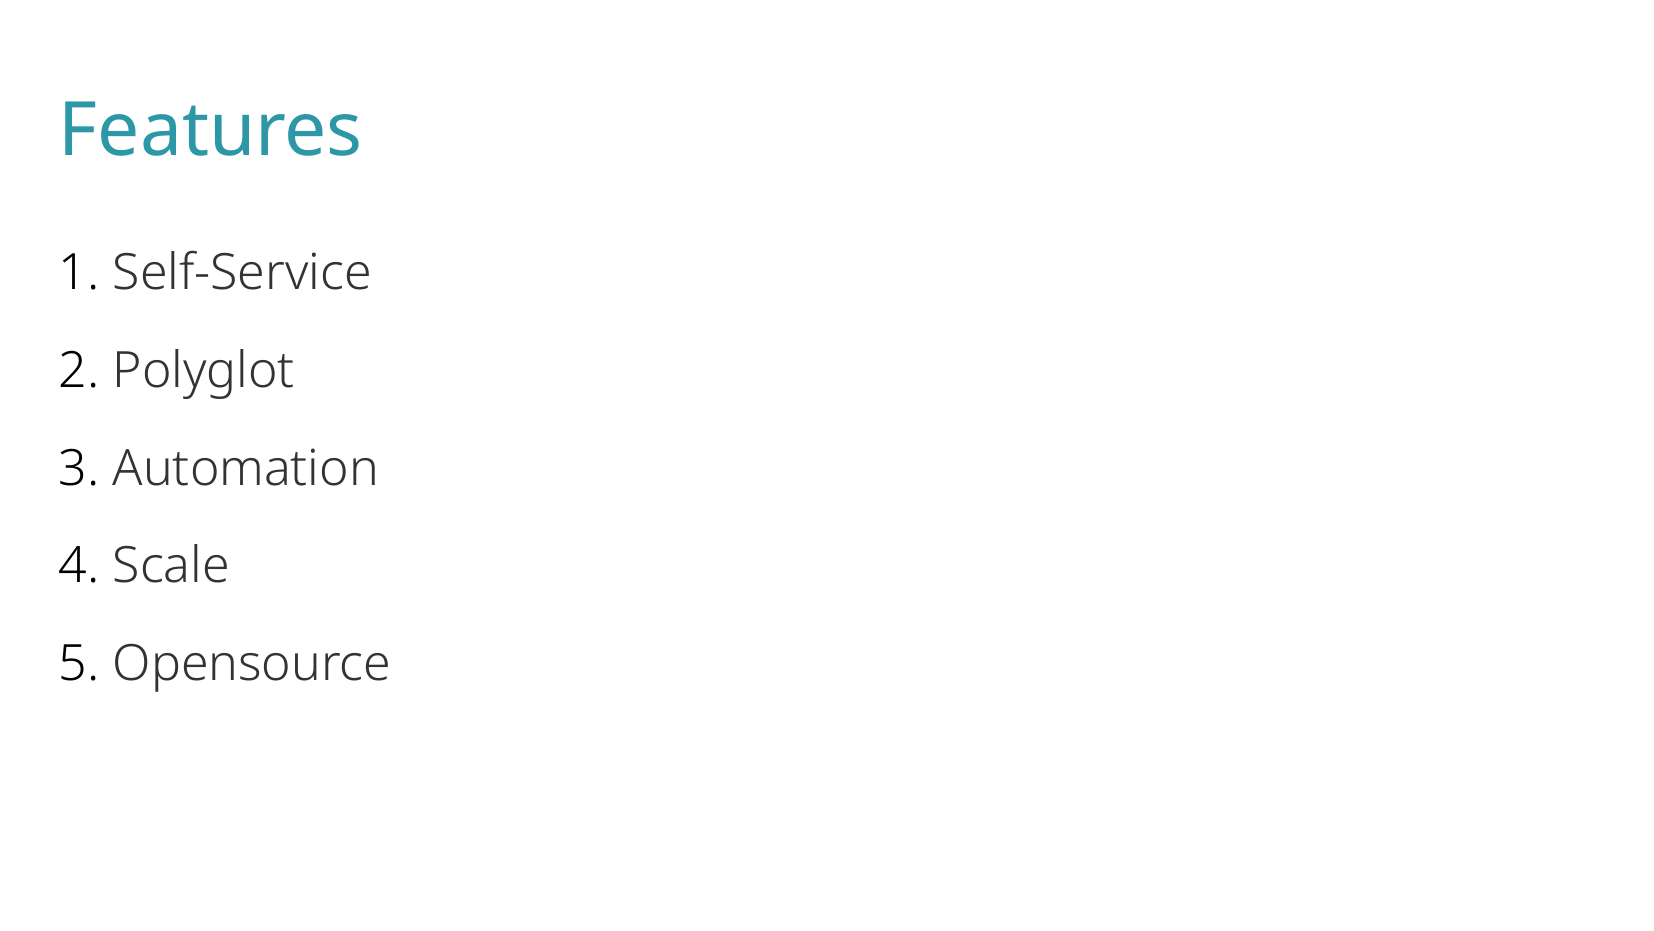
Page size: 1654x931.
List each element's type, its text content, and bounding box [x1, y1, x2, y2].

list Self-Service Polyglot Automation Scale Opensource [59, 236, 809, 768]
title Features [59, 59, 1595, 178]
